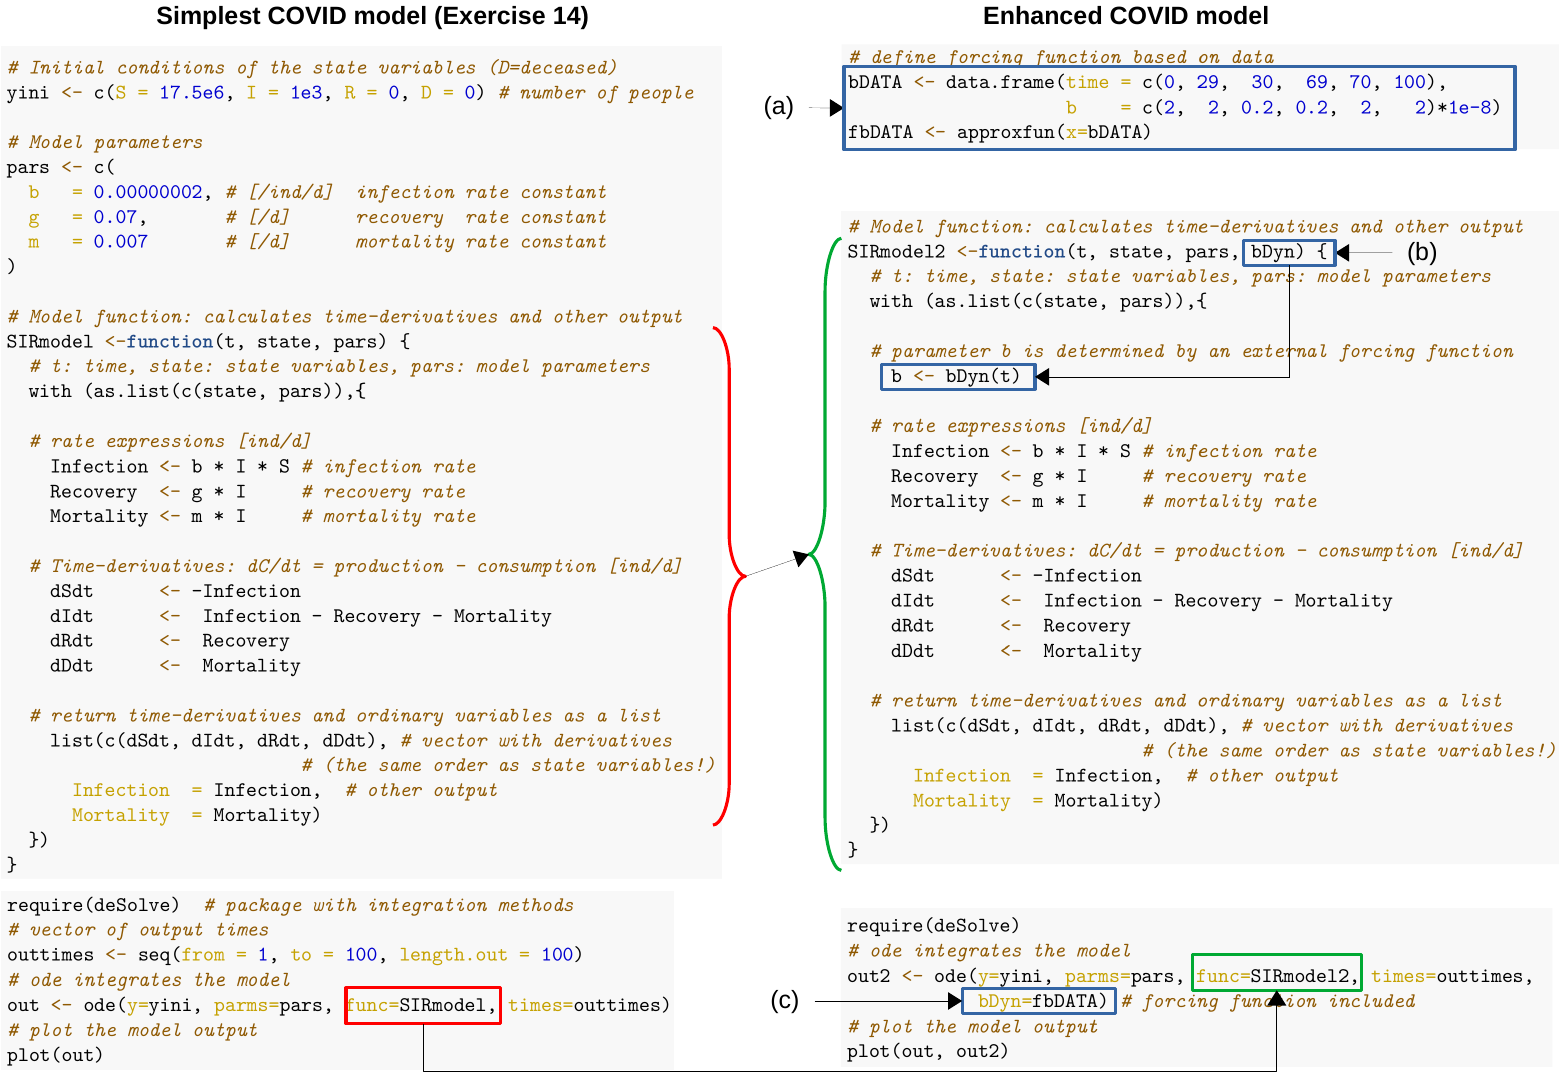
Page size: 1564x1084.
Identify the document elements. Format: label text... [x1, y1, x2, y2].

text_box (c) [755, 978, 816, 1027]
text_box (b) [1392, 230, 1453, 276]
text_box Simplest COVID model (Exercise 14) [141, 0, 605, 38]
picture [1, 46, 722, 879]
picture [840, 908, 1553, 1067]
text_box (a) [748, 84, 809, 131]
picture [964, 990, 1114, 1012]
picture [1, 891, 674, 1070]
picture [1194, 956, 1360, 989]
picture [841, 43, 1559, 152]
picture [846, 68, 1513, 148]
text_box Enhanced COVID model [968, 0, 1432, 38]
picture [841, 211, 1559, 865]
picture [348, 989, 499, 1022]
